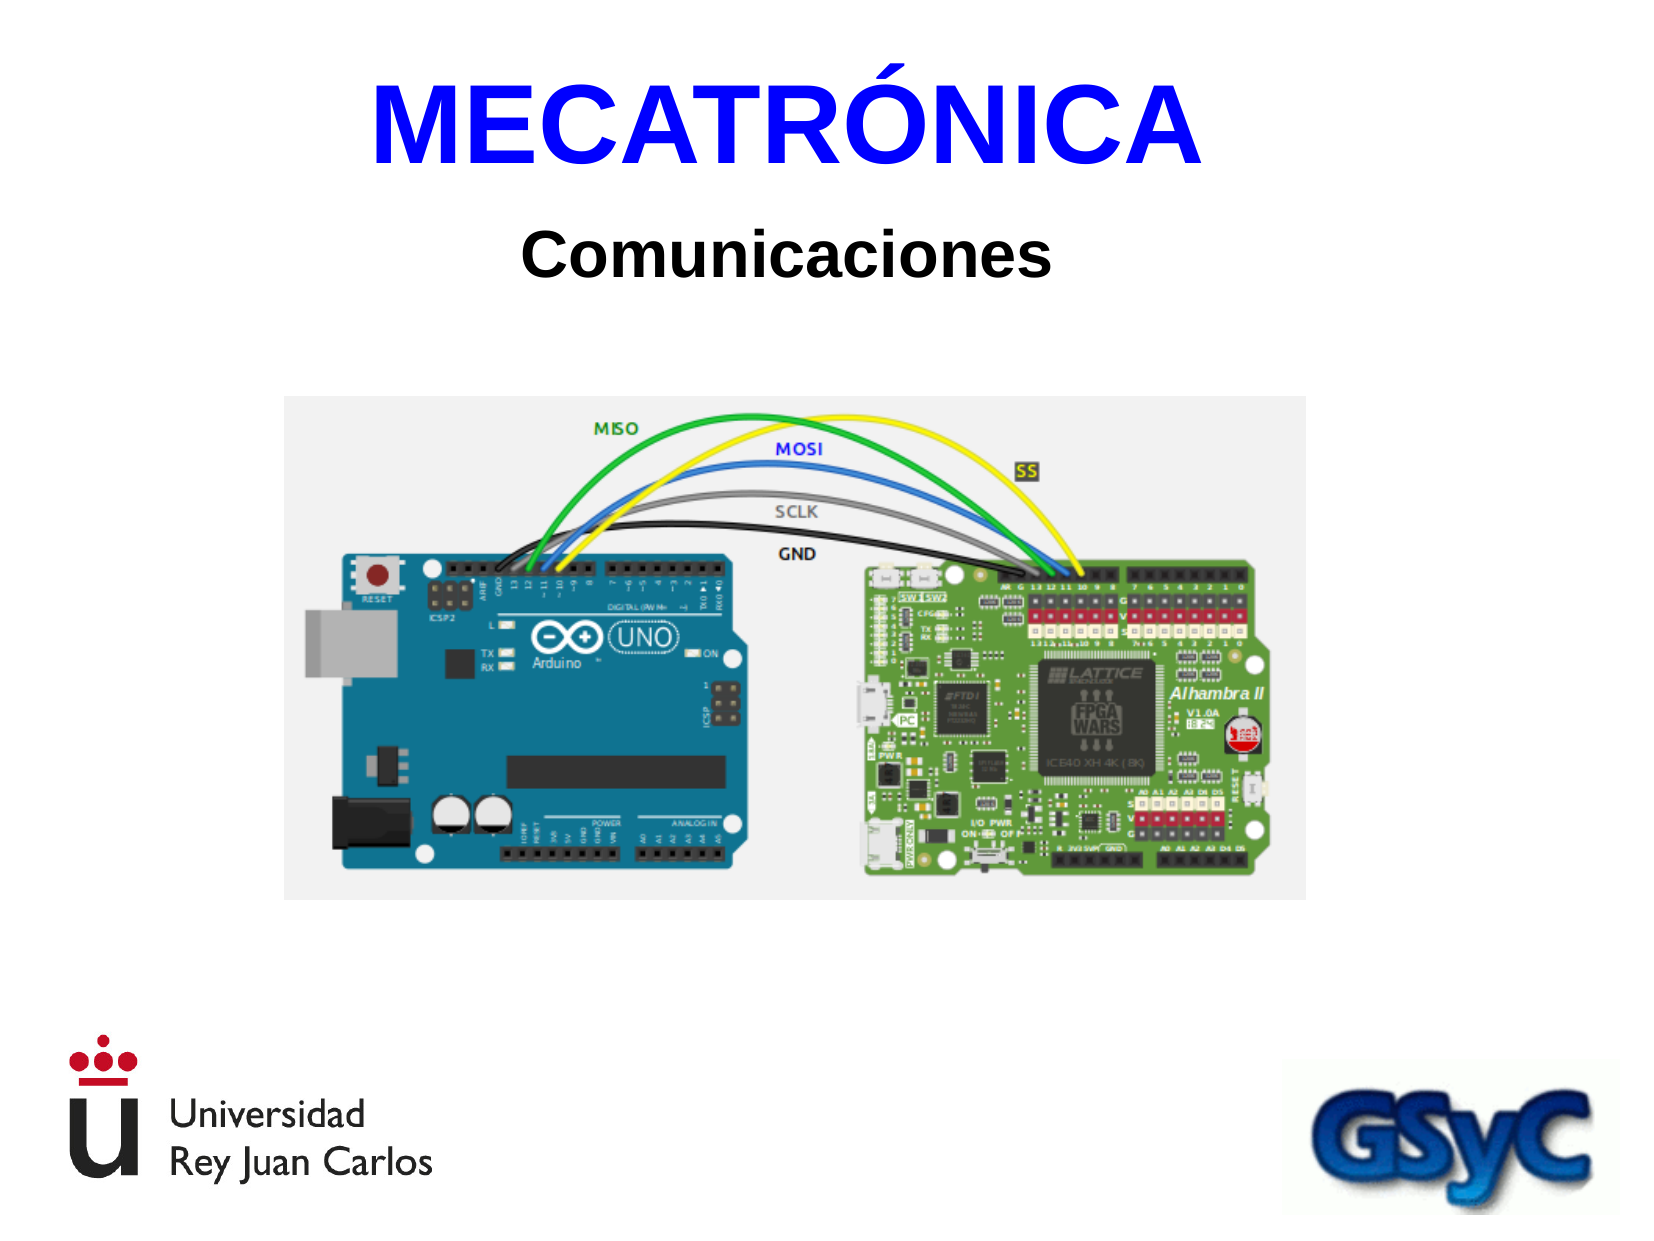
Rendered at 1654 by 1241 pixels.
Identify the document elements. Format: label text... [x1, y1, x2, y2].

title MECATRÓNICA [45, 39, 1531, 211]
picture [45, 1019, 451, 1197]
title Comunicaciones [330, 211, 1246, 330]
picture [284, 396, 1306, 901]
picture [1282, 1059, 1621, 1216]
